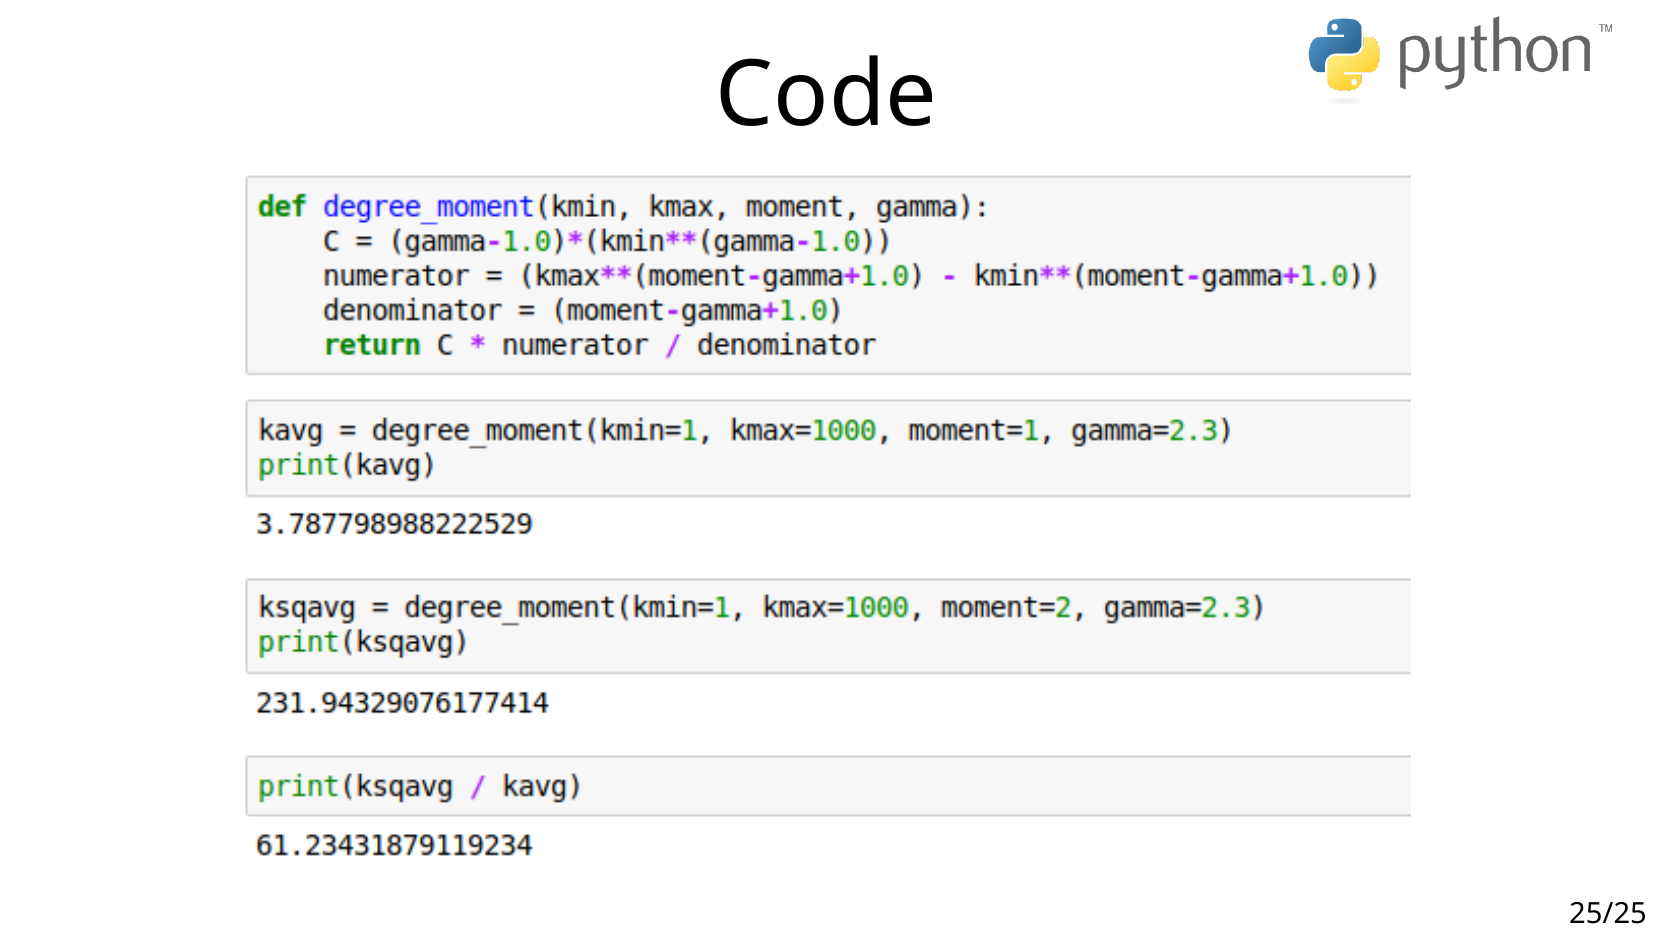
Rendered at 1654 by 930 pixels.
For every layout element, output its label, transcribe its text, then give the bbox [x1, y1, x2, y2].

picture [242, 164, 1411, 882]
title Code [82, 31, 1571, 150]
picture [1305, 14, 1636, 113]
